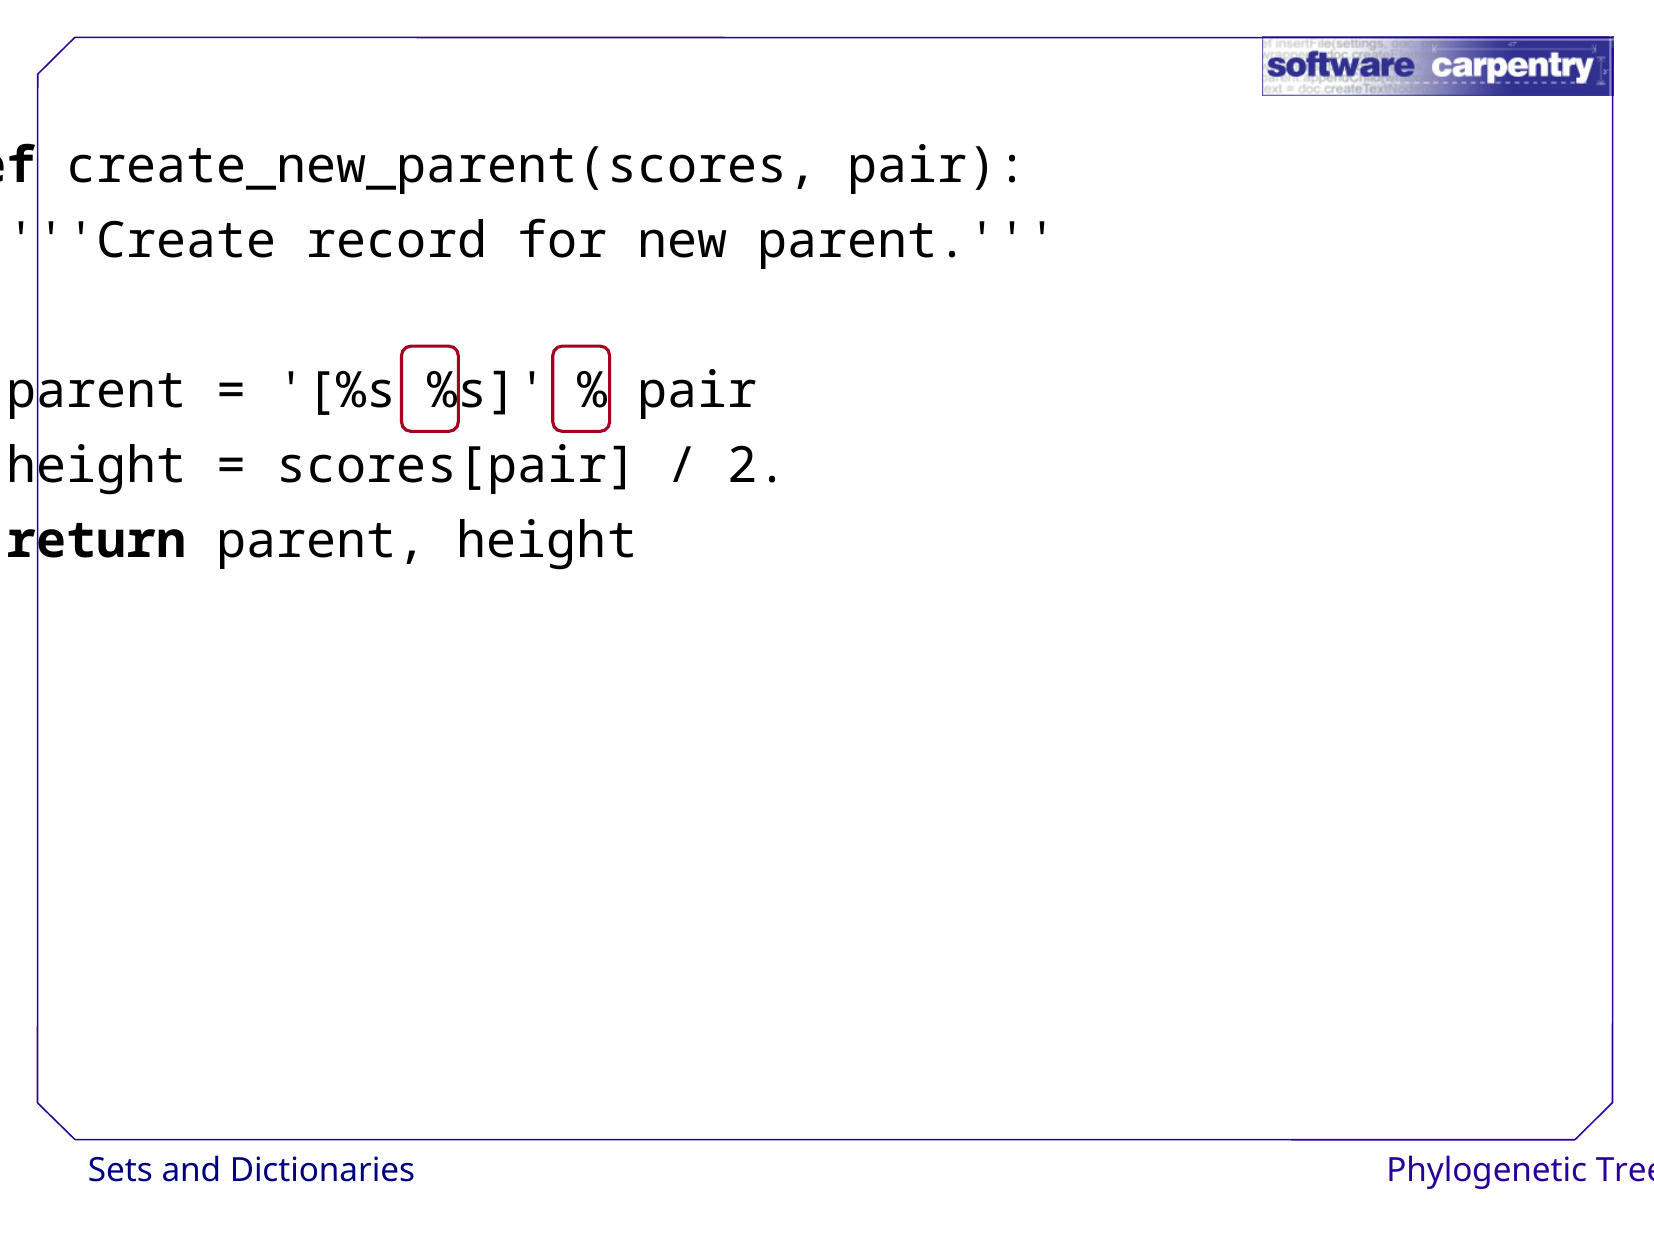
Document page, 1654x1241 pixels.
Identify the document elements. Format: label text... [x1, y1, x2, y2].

picture [1262, 36, 1614, 96]
text_box def create_new_parent(scores, pair): '''Create record for new parent.''' parent = '[%s %s]' % pair height = scores[pair] / 2. return parent, height [0, 109, 1222, 576]
